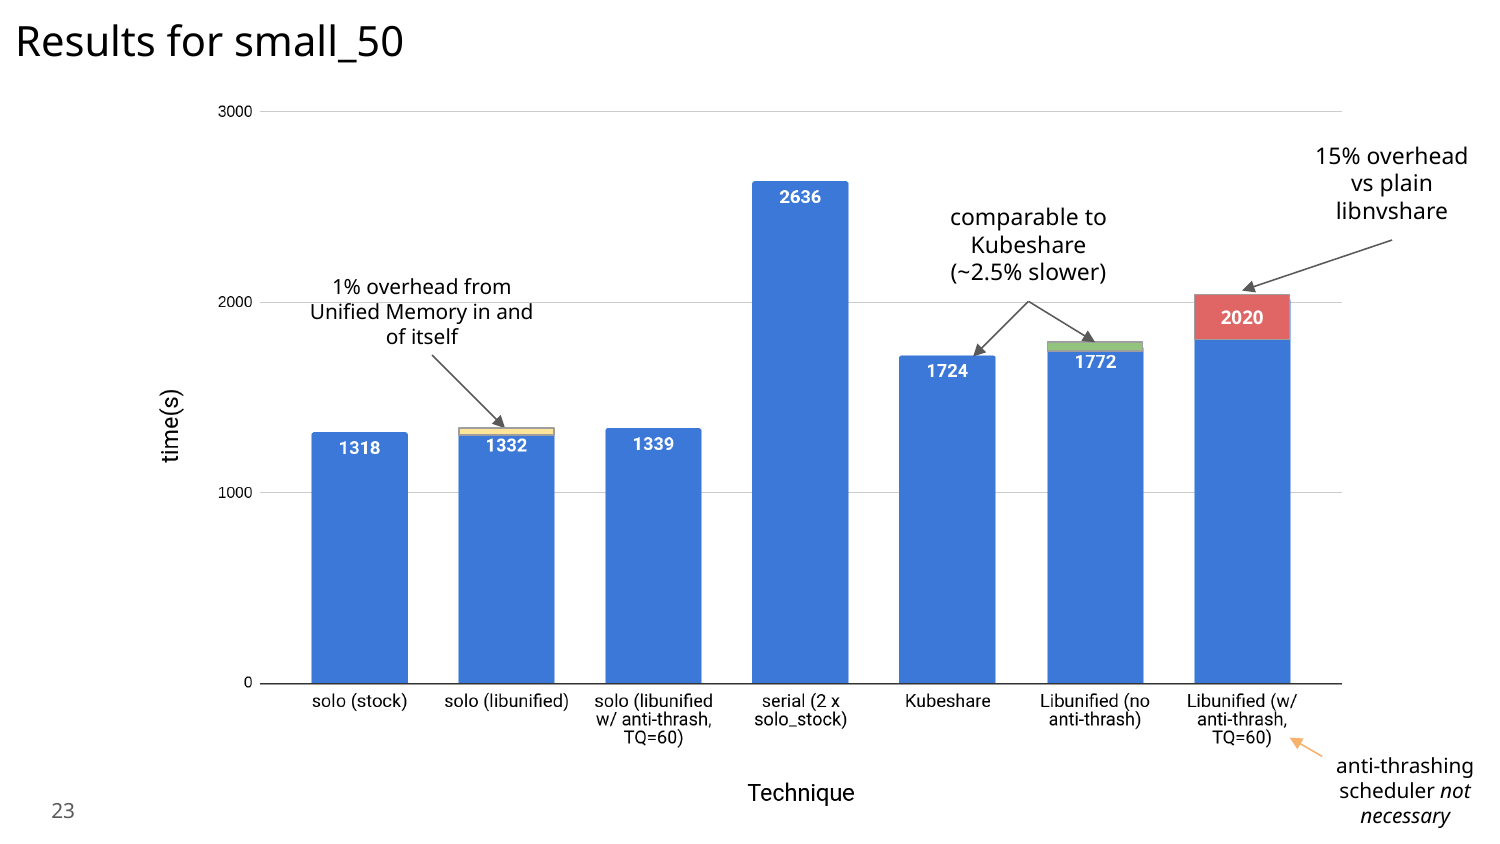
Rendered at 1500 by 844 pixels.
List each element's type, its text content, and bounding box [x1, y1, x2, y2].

text_box [1047, 342, 1143, 351]
text_box [1194, 294, 1198, 340]
slide_number <number> [0, 779, 90, 844]
text_box anti-thrashing scheduler not necessary [1310, 737, 1500, 843]
text_box comparable to Kubeshare (~2.5% slower) [918, 187, 1139, 301]
text_box 2020 [1198, 290, 1287, 344]
text_box [458, 428, 554, 435]
text_box 1% overhead from Unified Memory in and of itself [289, 258, 555, 364]
picture [120, 65, 1380, 844]
text_box 15% overhead vs plain libnvshare [1289, 126, 1495, 239]
text_box Results for small_50 [0, 0, 895, 81]
